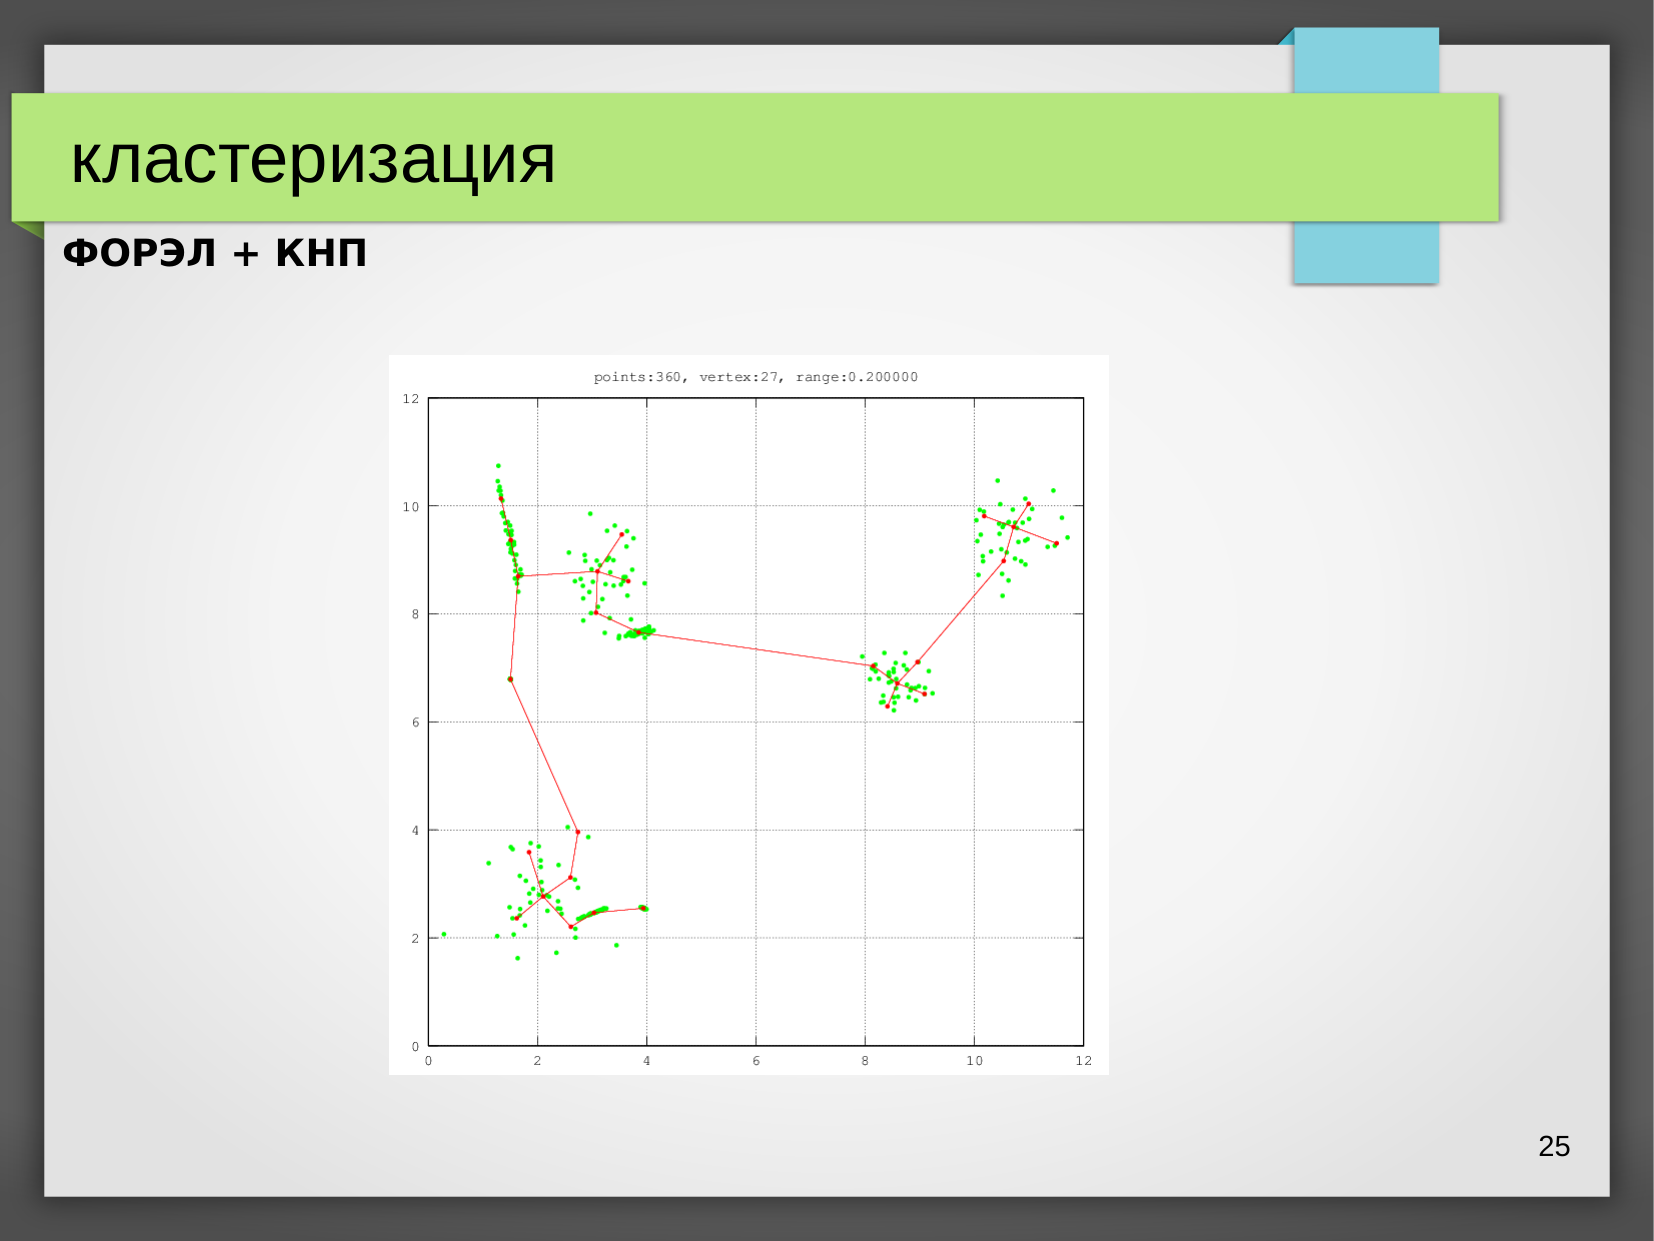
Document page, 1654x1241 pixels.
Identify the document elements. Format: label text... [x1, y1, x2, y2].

text_box ФОРЭЛ + КНП [47, 224, 1217, 283]
title кластеризация [70, 118, 1205, 199]
picture [0, 0, 1654, 1241]
